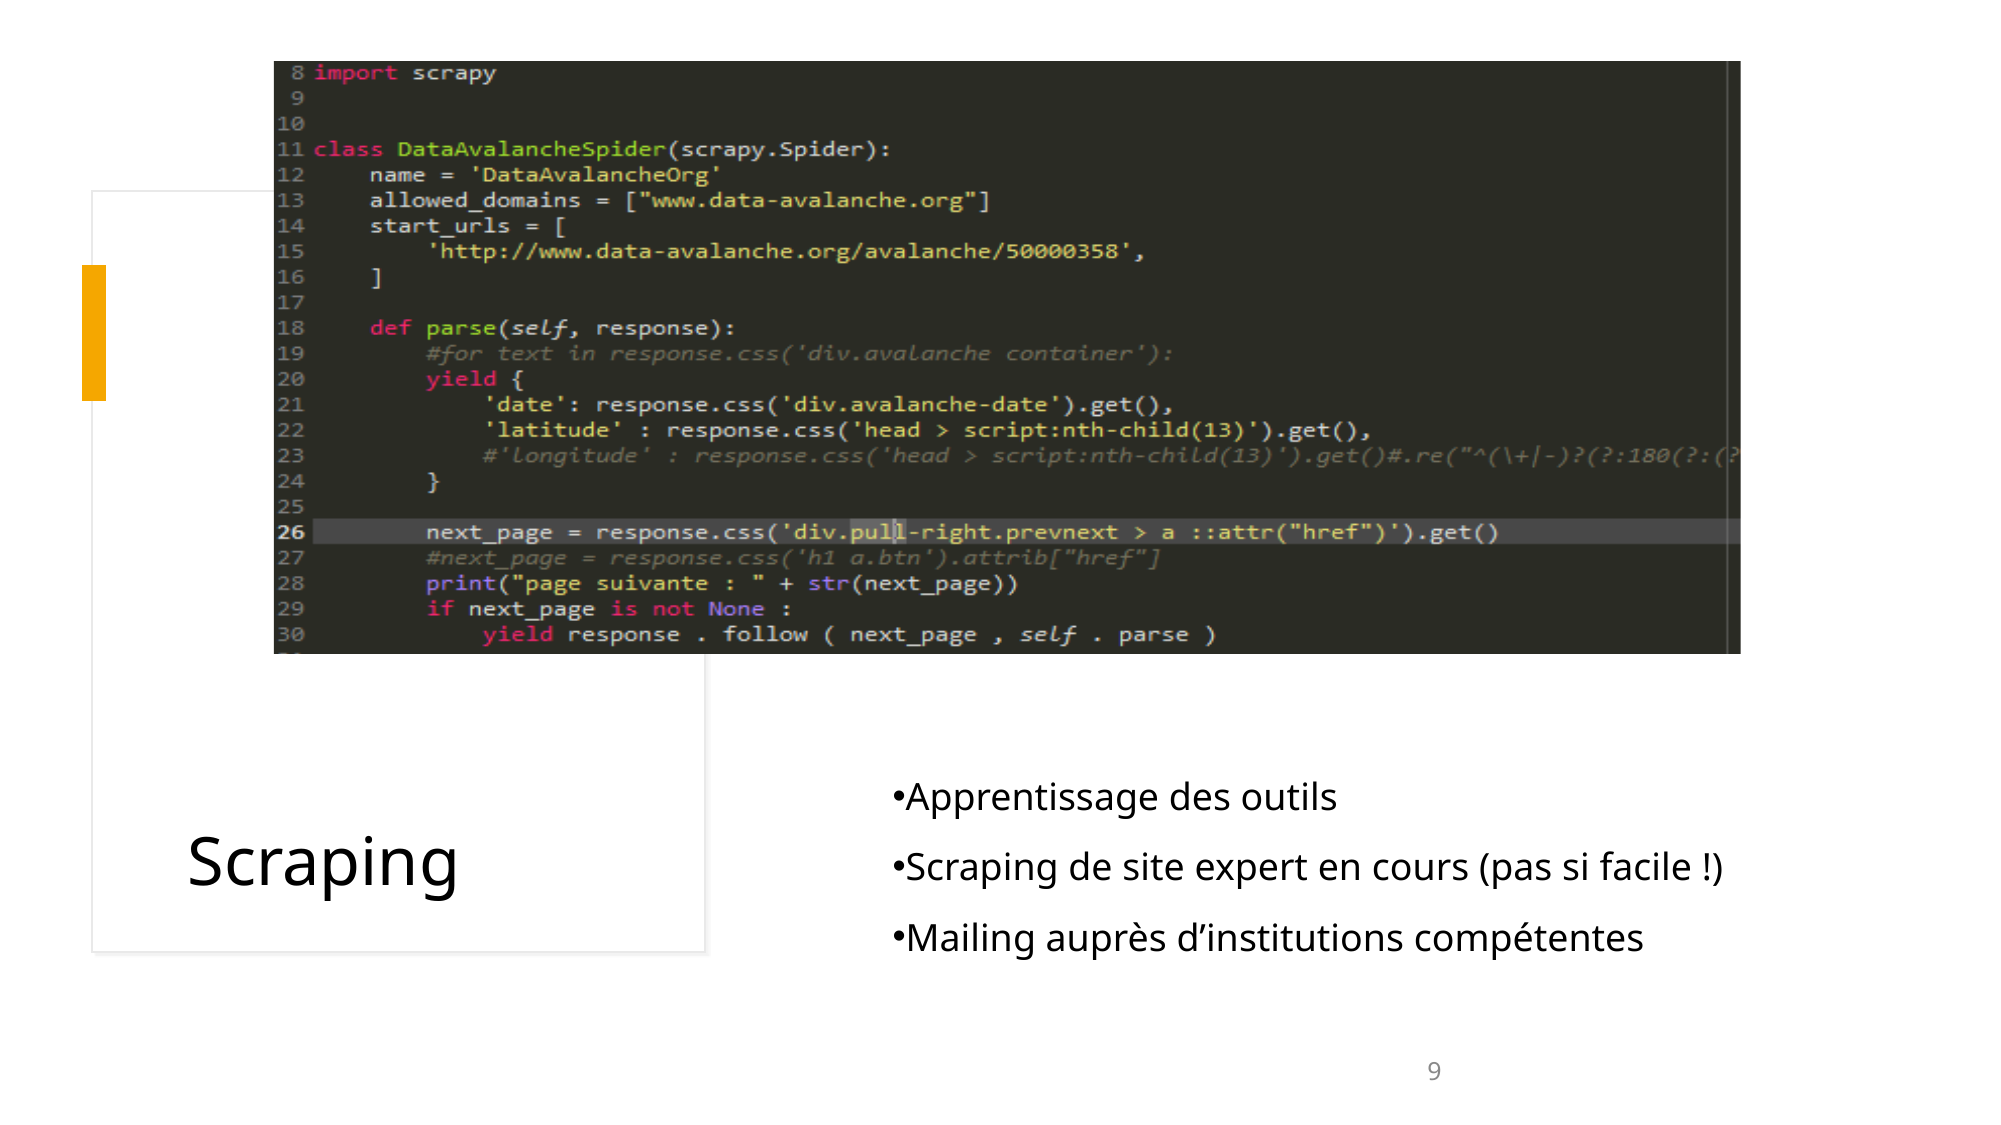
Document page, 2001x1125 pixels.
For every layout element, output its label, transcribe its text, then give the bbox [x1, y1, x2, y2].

list Apprentissage des outils Scraping de site expert en cours (pas si facile !) Mailing auprès d’institutions compétentes [877, 728, 1864, 999]
picture [273, 61, 1741, 654]
title Scraping [172, 729, 754, 1000]
text_box [1412, 1042, 1863, 1103]
